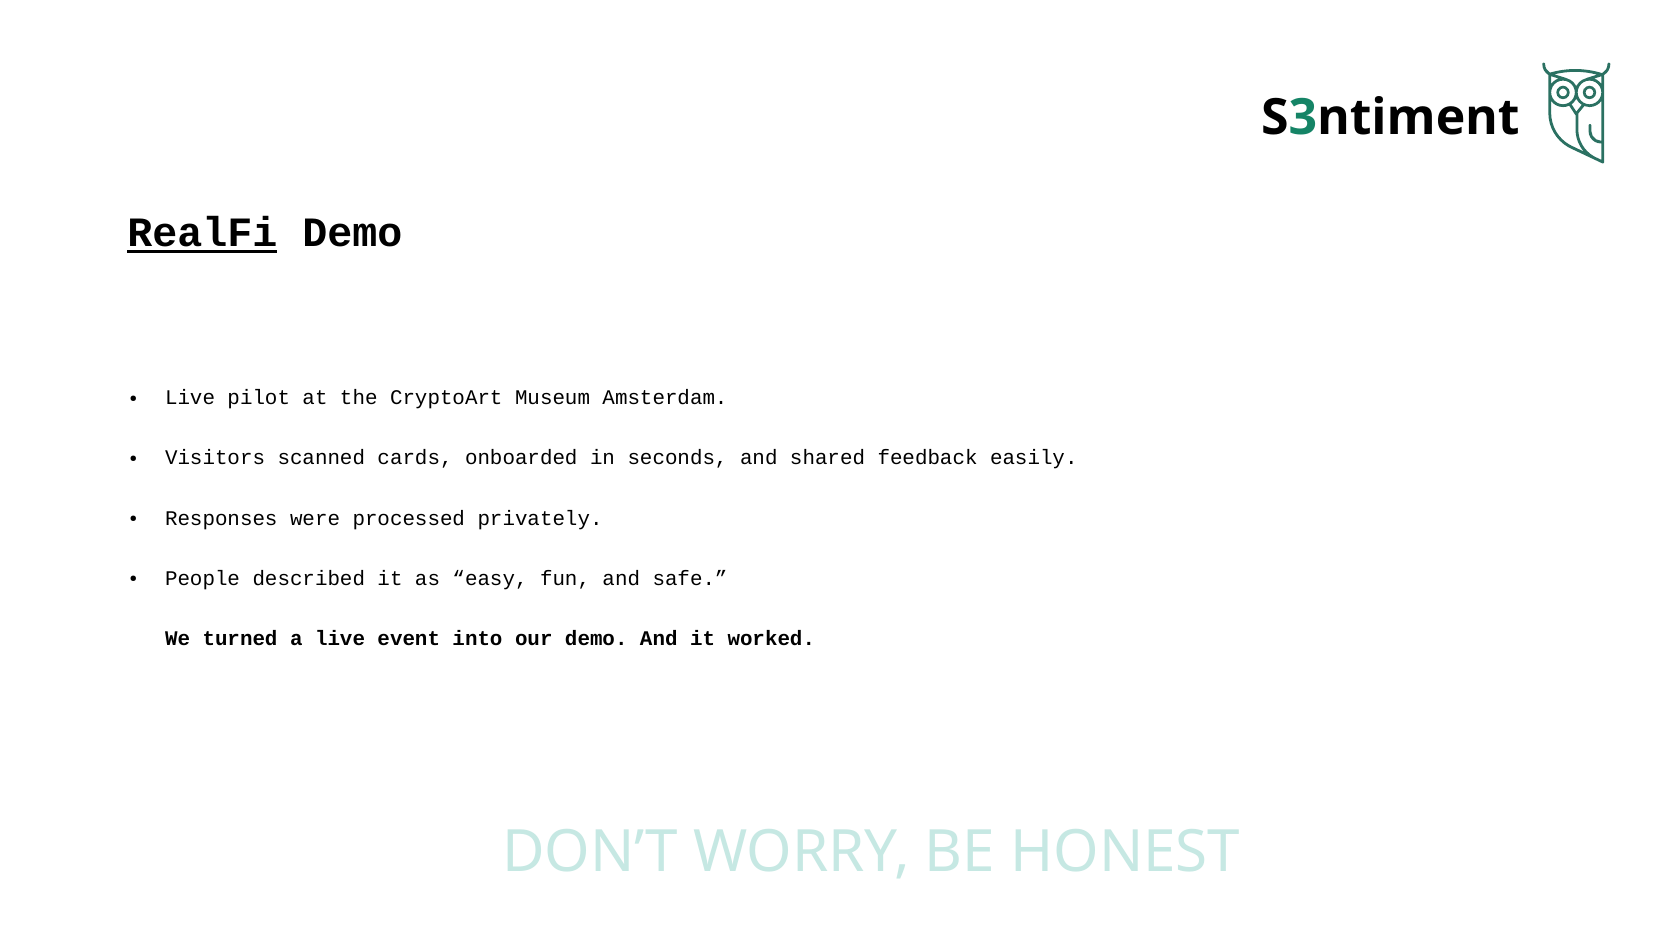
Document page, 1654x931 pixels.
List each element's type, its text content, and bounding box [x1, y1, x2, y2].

title S3ntiment [82, 37, 1520, 193]
subtitle Live pilot at the CryptoArt Museum Amsterdam. Visitors scanned cards, onboarded in seconds, and shared feedback easily. Responses were processed privately. People described it as “easy, fun, and safe.” We turned a live event into our demo. And it worked. [129, 251, 1618, 885]
picture [1519, 56, 1654, 338]
text_box RealFi Demo [112, 204, 1351, 321]
text_box DON’T WORRY, BE HONEST [487, 801, 1116, 903]
